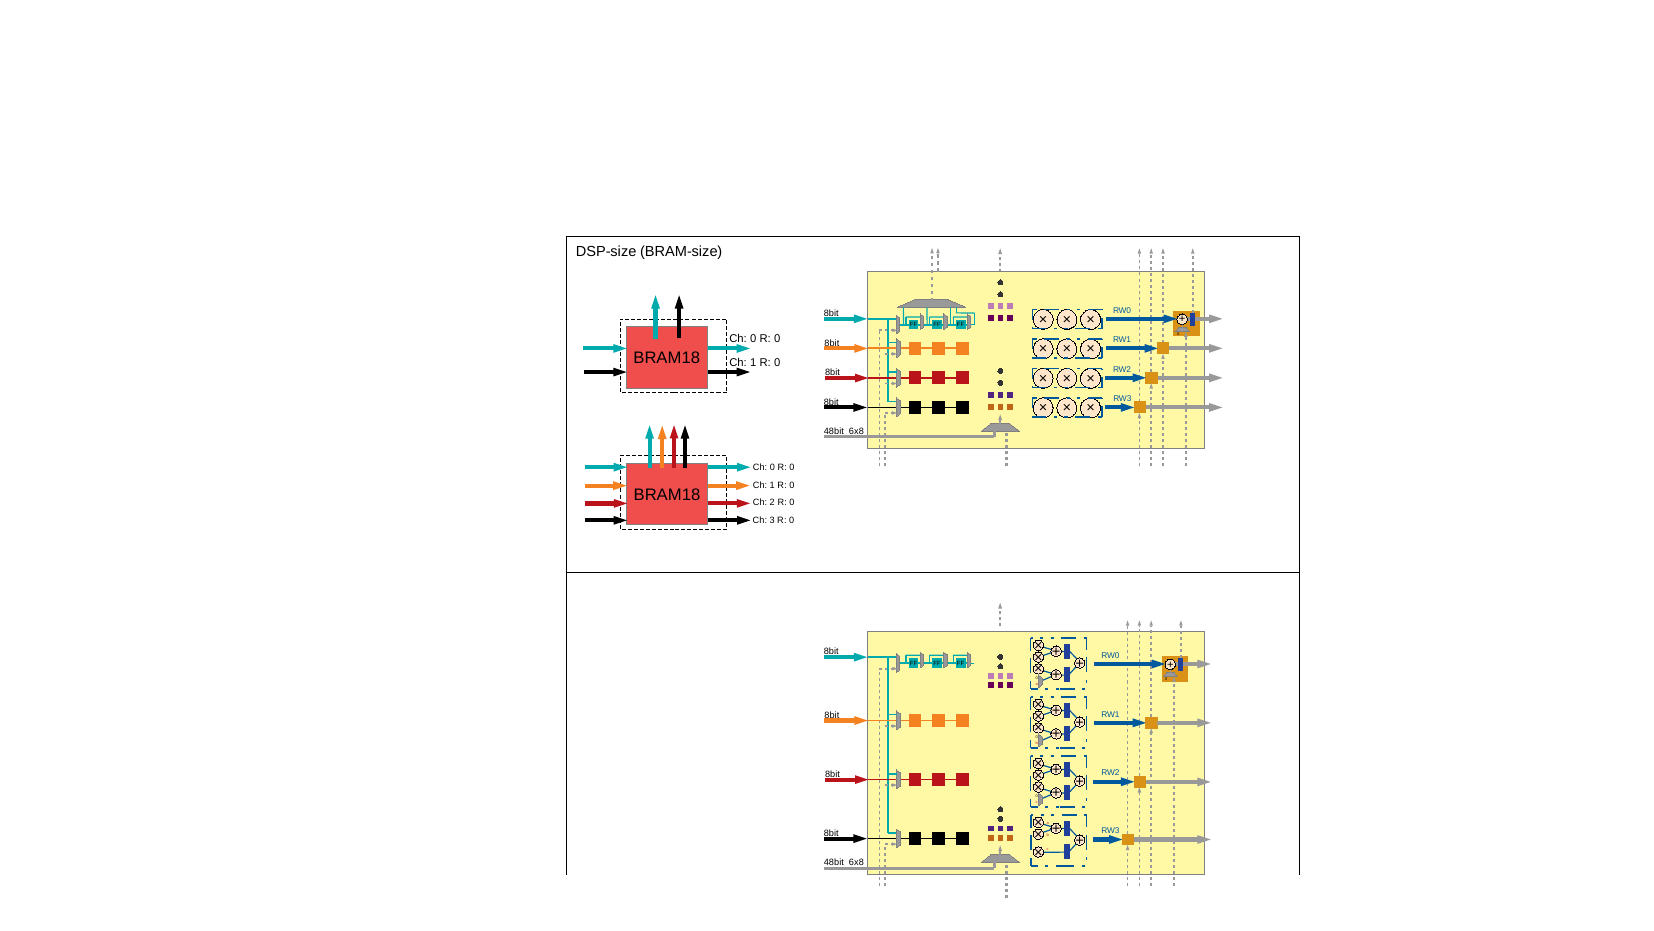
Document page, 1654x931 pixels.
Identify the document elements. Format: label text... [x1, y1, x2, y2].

text_box [867, 658, 887, 720]
text_box RW1 [1087, 702, 1135, 727]
text_box 8bit [809, 702, 857, 728]
text_box RW2 [1098, 357, 1147, 382]
text_box BRAM18 [626, 326, 708, 389]
text_box [652, 455, 660, 463]
text_box RW2 [1087, 760, 1135, 786]
text_box + [1053, 669, 1062, 680]
text_box Ch: 3 R: 0 [738, 516, 810, 533]
text_box RW1 [1098, 327, 1147, 353]
text_box a [1031, 813, 1064, 825]
text_box [708, 469, 727, 484]
text_box Ch: 1 R: 0 [738, 481, 810, 498]
text_box BRAM18 [626, 463, 708, 525]
text_box 0 [1020, 786, 1053, 792]
text_box + [1074, 775, 1085, 787]
text_box × [1033, 781, 1044, 786]
text_box [1165, 320, 1178, 324]
text_box a [1020, 674, 1053, 694]
text_box [676, 455, 683, 463]
text_box RW0 [1087, 643, 1135, 668]
text_box [664, 455, 672, 463]
text_box Ch: 0 R: 0 [738, 454, 810, 481]
text_box 8bit [809, 330, 857, 356]
text_box Ch: 1 R: 0 [714, 348, 796, 377]
text_box 8bit [810, 360, 858, 386]
text_box [867, 319, 887, 347]
text_box × [1033, 663, 1044, 668]
text_box [867, 631, 1205, 875]
text_box + [1165, 659, 1176, 669]
text_box 8bit [809, 639, 857, 665]
text_box [687, 455, 727, 465]
text_box 8bit [809, 300, 857, 326]
text_box [867, 271, 1205, 449]
text_box [620, 373, 727, 393]
text_box + [1050, 764, 1062, 775]
text_box [620, 468, 626, 485]
text_box [708, 505, 727, 518]
text_box [620, 487, 626, 502]
text_box + [1050, 705, 1062, 716]
text_box 8bit [809, 820, 857, 846]
text_box Ch: 2 R: 0 [738, 498, 810, 516]
text_box FF [909, 658, 918, 668]
text_box FF [932, 320, 942, 329]
text_box FF [956, 320, 966, 329]
text_box + [1053, 728, 1062, 740]
text_box 0 [1150, 669, 1183, 689]
text_box [867, 721, 887, 779]
text_box [620, 505, 626, 519]
text_box 48bit 6x8 [809, 850, 880, 876]
text_box [708, 350, 714, 370]
text_box DSP-size (BRAM-size) [561, 236, 738, 268]
text_box FF [909, 320, 918, 329]
text_box 0 [1020, 727, 1053, 733]
text_box + [1050, 645, 1062, 657]
text_box × [1033, 769, 1044, 781]
text_box [620, 319, 653, 347]
text_box RW0 [1098, 298, 1147, 323]
text_box RW3 [1098, 387, 1147, 412]
text_box + [1074, 657, 1085, 669]
text_box c [1031, 839, 1064, 859]
text_box [620, 521, 727, 530]
text_box 0 [1162, 324, 1195, 344]
text_box FF [932, 658, 942, 668]
text_box [681, 319, 727, 346]
text_box 48bit 6x8 [809, 418, 880, 444]
text_box + [1074, 716, 1085, 728]
text_box 8bit [810, 761, 858, 787]
text_box 8bit [809, 389, 857, 415]
text_box [620, 455, 648, 466]
text_box + [1177, 313, 1188, 324]
text_box 0 [1020, 668, 1053, 674]
text_box FF [956, 658, 966, 668]
text_box + [1053, 787, 1062, 799]
text_box c [1020, 792, 1053, 812]
text_box × [1033, 710, 1044, 722]
text_box Ch: 0 R: 0 [714, 325, 796, 348]
text_box b [1031, 825, 1064, 839]
text_box × [1033, 722, 1044, 727]
text_box [867, 349, 887, 377]
text_box b [1020, 733, 1053, 753]
text_box [620, 349, 626, 371]
text_box [708, 488, 727, 501]
text_box + [1074, 834, 1085, 846]
text_box RW3 [1087, 819, 1135, 844]
text_box × [1033, 651, 1044, 663]
text_box [658, 319, 677, 326]
